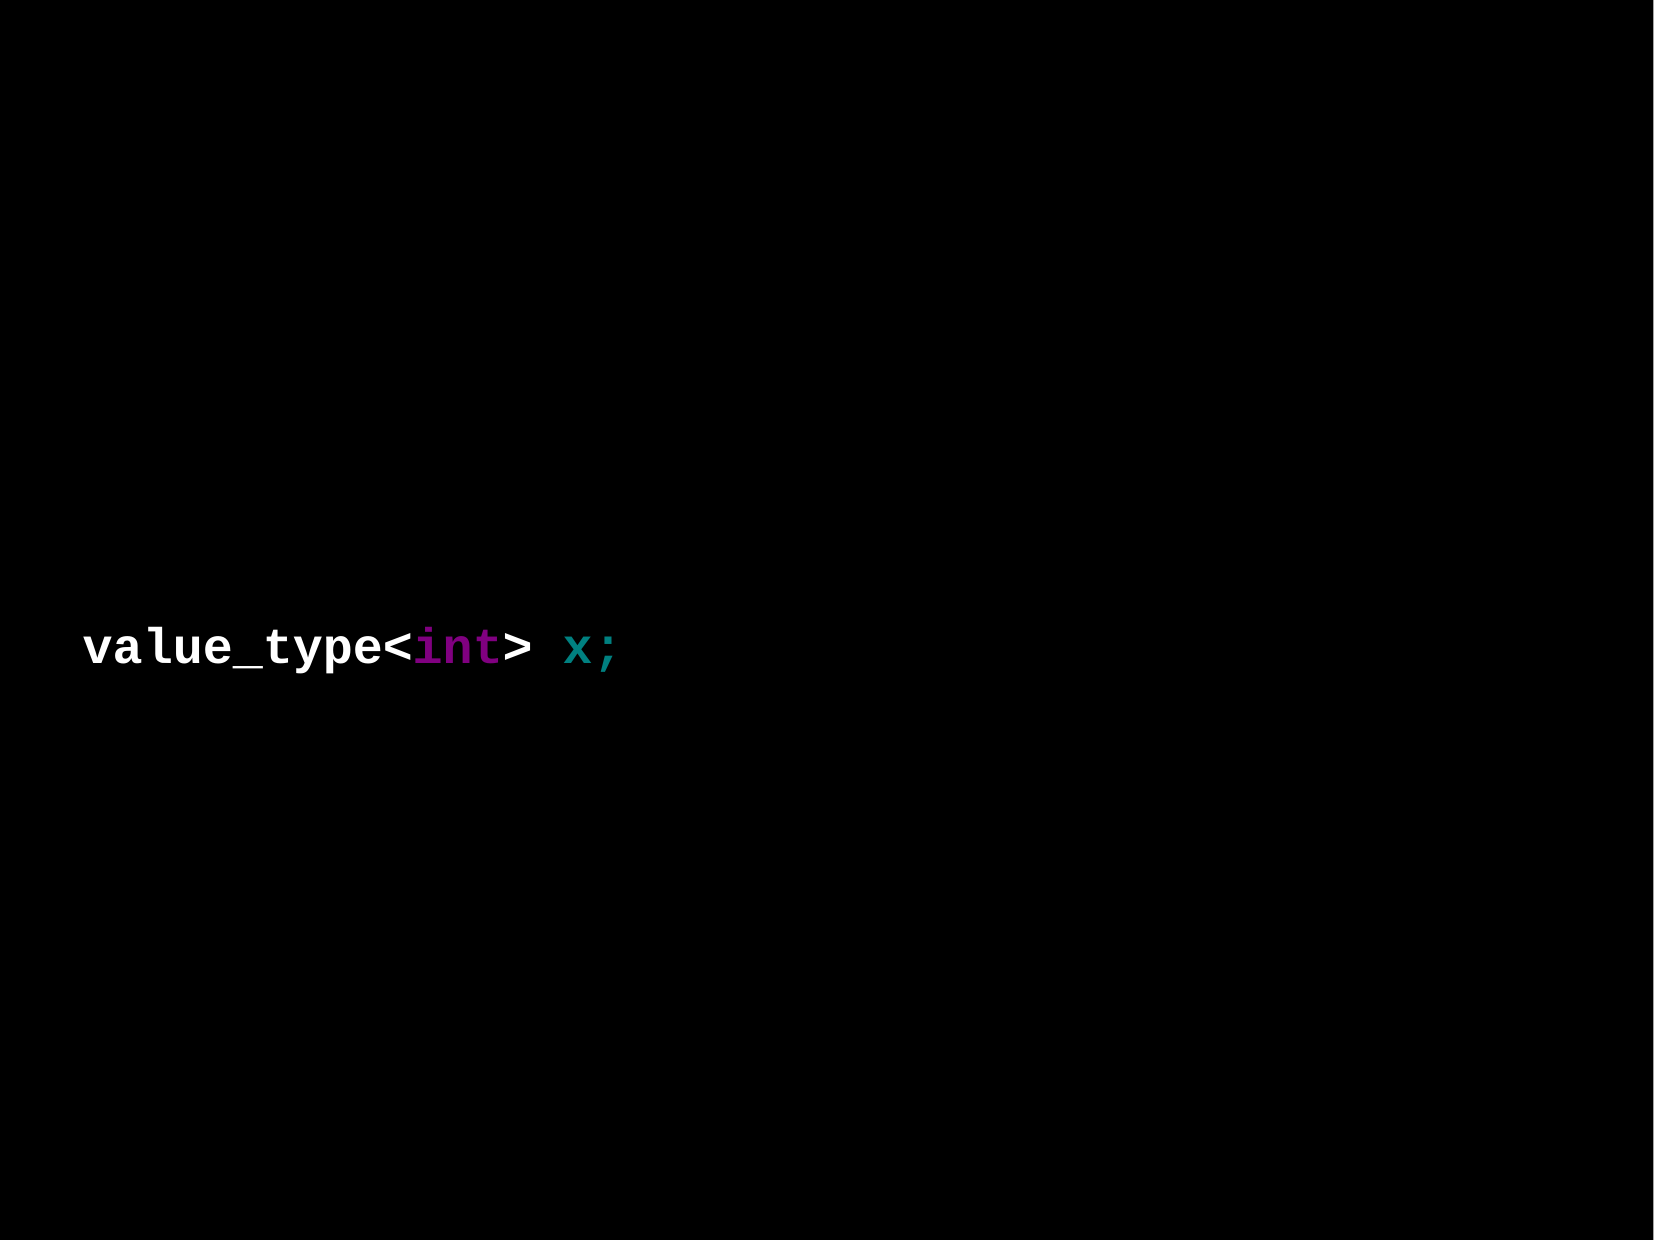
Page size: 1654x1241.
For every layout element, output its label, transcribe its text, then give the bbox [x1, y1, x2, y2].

subtitle value_type<int> x; [82, 290, 1571, 1010]
